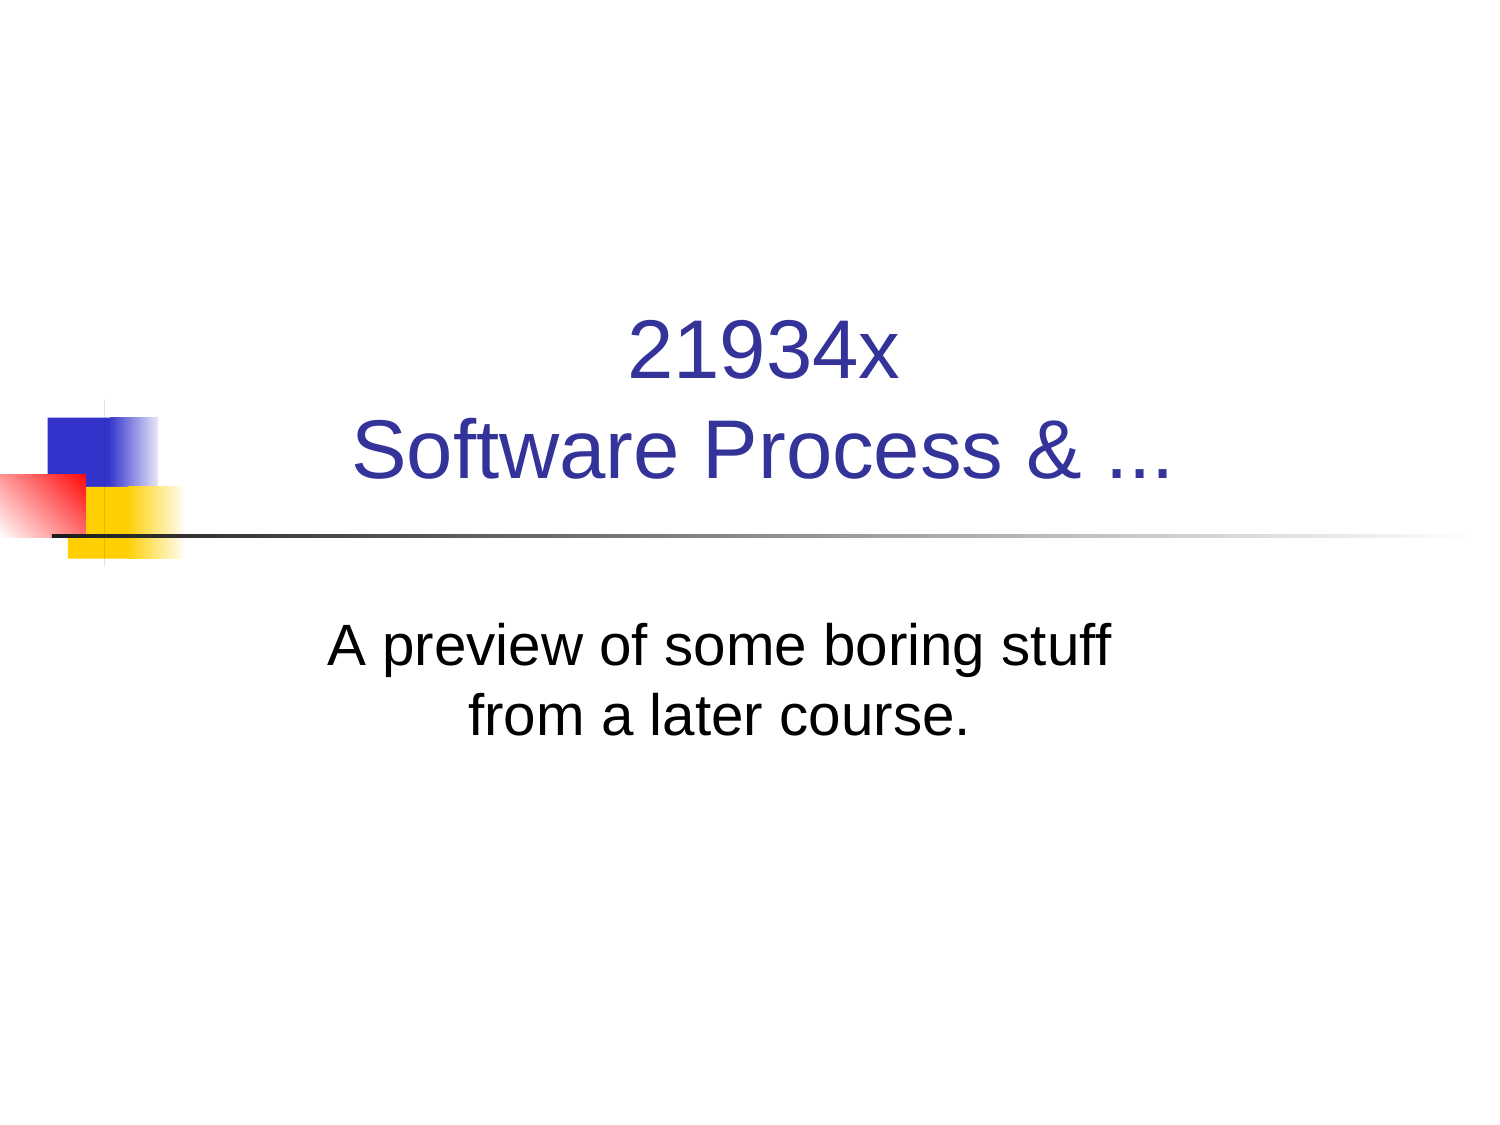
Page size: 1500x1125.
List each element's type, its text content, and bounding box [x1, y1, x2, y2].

title 21934x Software Process & ... [162, 274, 1366, 515]
text_box A preview of some boring stuff from a later course. [270, 599, 1171, 755]
